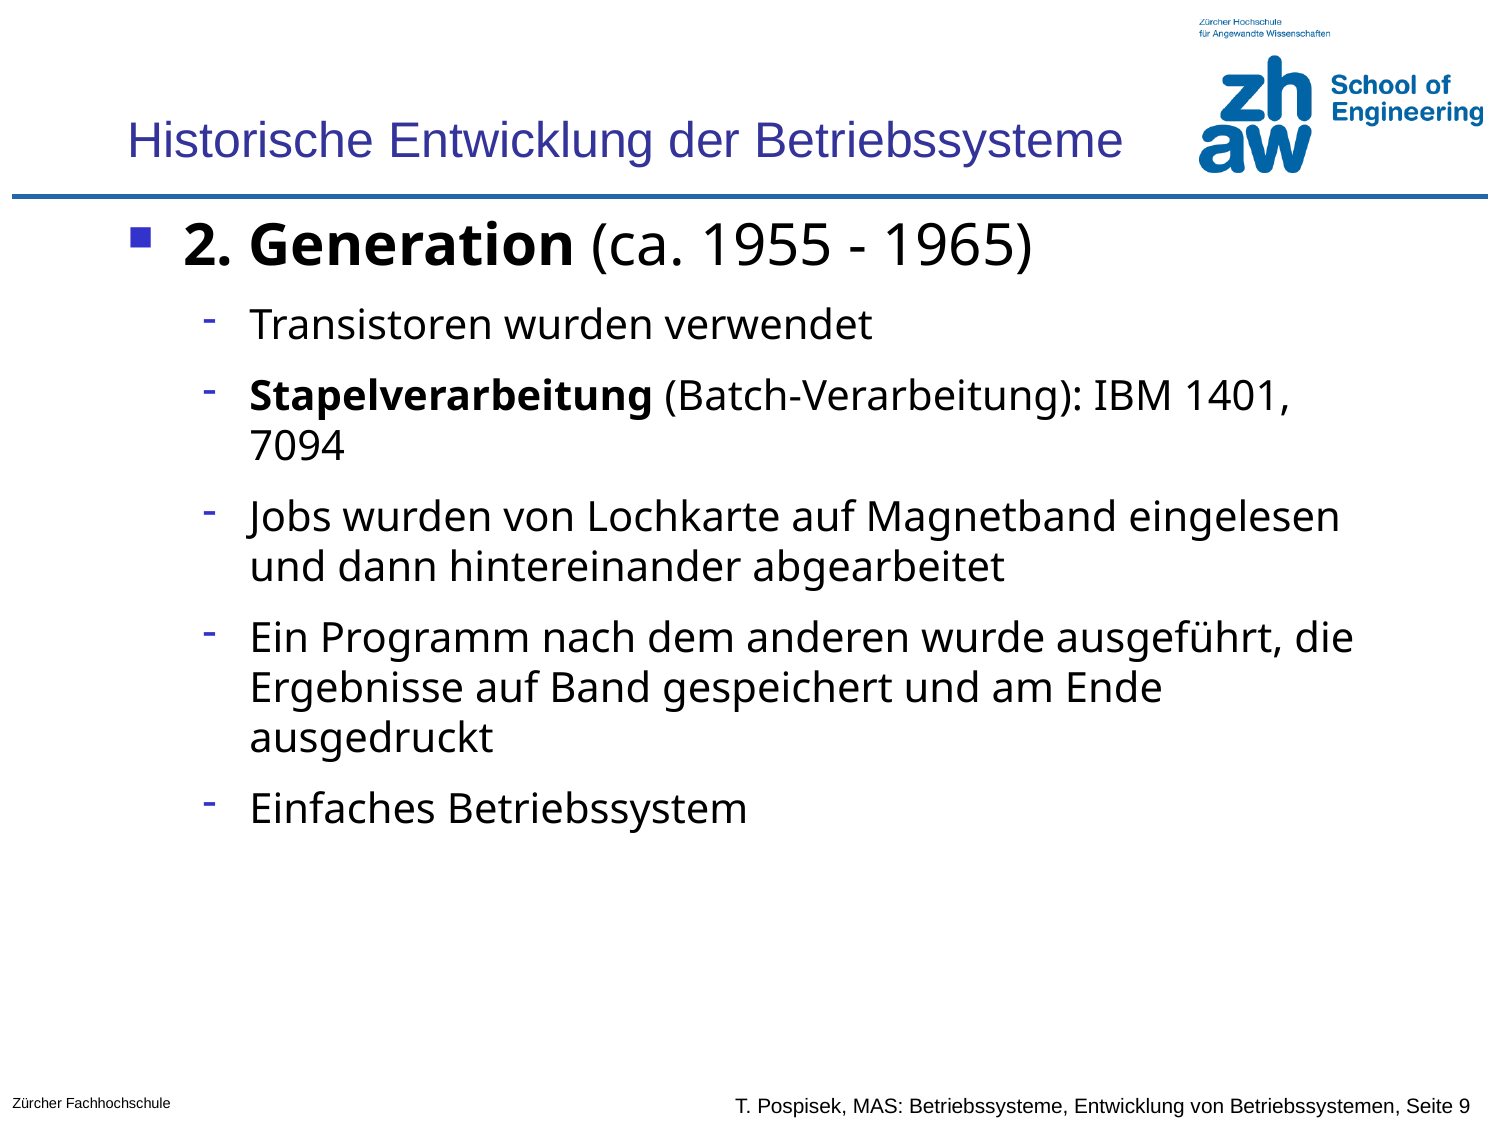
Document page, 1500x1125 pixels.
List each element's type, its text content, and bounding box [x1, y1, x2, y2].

title Historische Entwicklung der Betriebssysteme [112, 50, 1391, 175]
list 2. Generation (ca. 1955 - 1965) Transistoren wurden verwendet Stapelverarbeitung (Batch-Verarbeitung): IBM 1401, 7094 Jobs wurden von Lochkarte auf Magnetband eingelesen und dann hintereinander abgearbeitet Ein Programm nach dem anderen wurde ausgeführt, die Ergebnisse auf Band gespeichert und am Ende ausgedruckt Einfaches Betriebssystem [112, 200, 1388, 963]
picture [1199, 19, 1483, 173]
